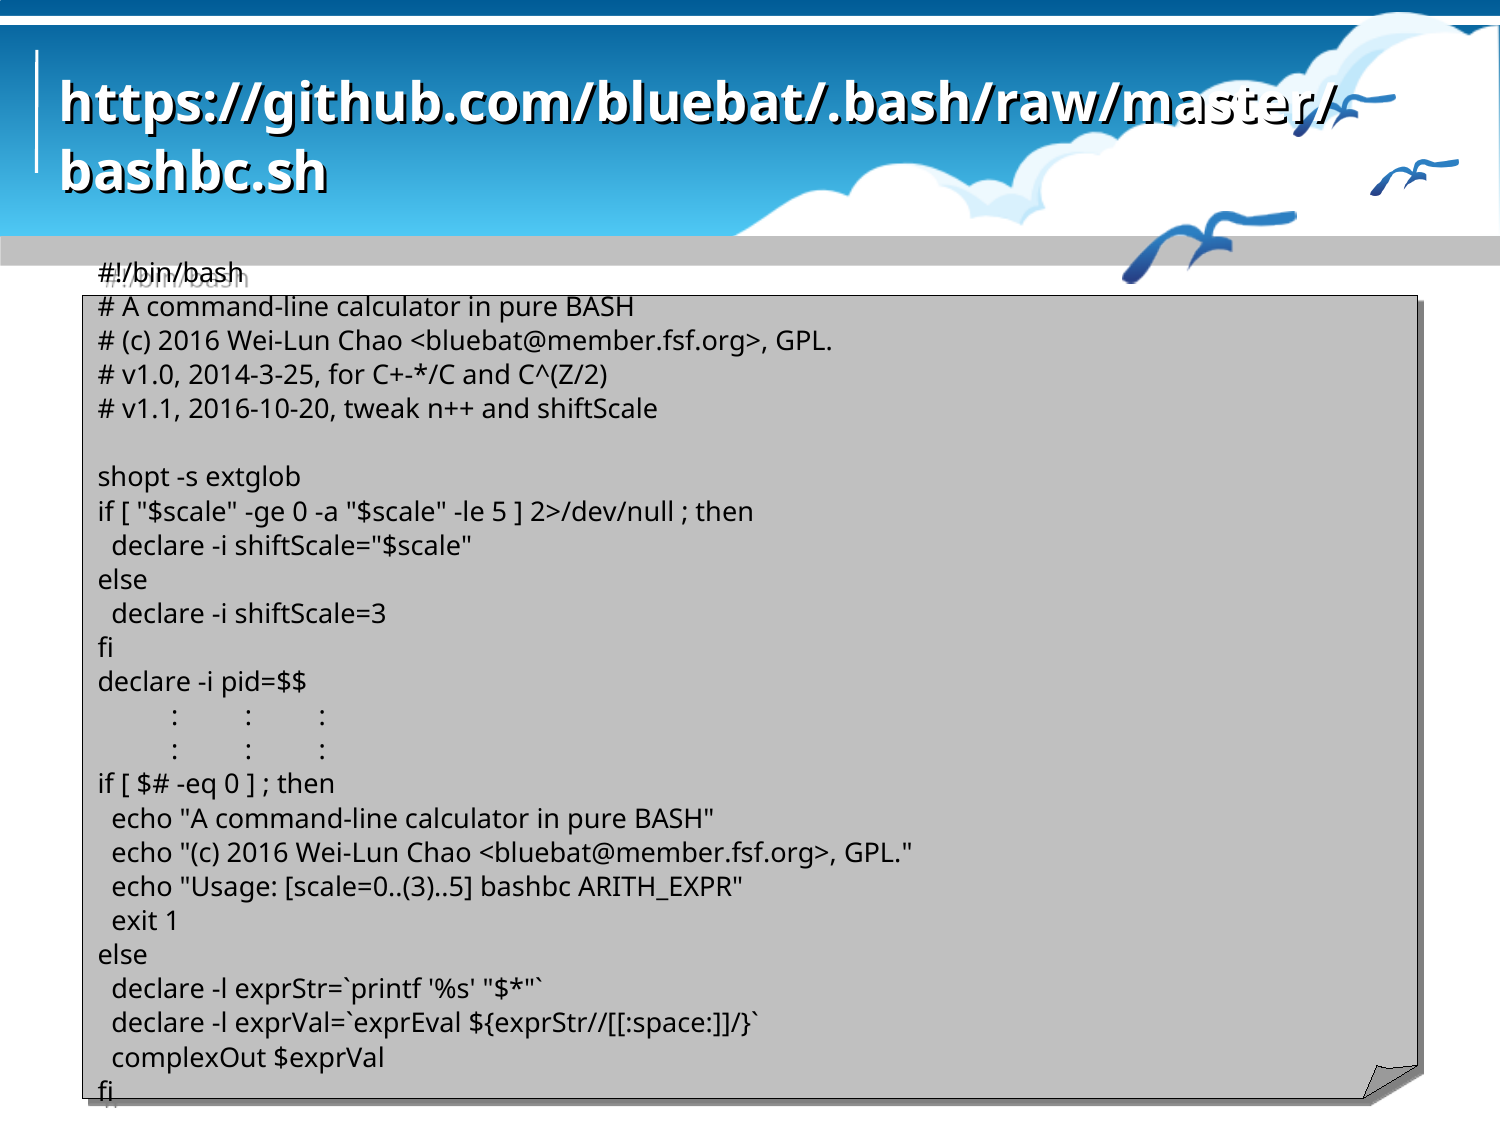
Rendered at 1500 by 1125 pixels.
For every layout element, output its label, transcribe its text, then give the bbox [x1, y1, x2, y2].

title https://github.com/bluebat/.bash/raw/master/bashbc.sh [59, 86, 1465, 186]
text_box #!/bin/bash # A command-line calculator in pure BASH # (c) 2016 Wei-Lun Chao <bluebat@member.fsf.org>, GPL. # v1.0, 2014-3-25, for C+-*/C and C^(Z/2) # v1.1, 2016-10-20, tweak n++ and shiftScale shopt -s extglob if [ "$scale" -ge 0 -a "$scale" -le 5 ] 2>/dev/null ; then declare -i shiftScale="$scale" else declare -i shiftScale=3 fi declare -i pid=$$ : : : : : : if [ $# -eq 0 ] ; then echo "A command-line calculator in pure BASH" echo "(c) 2016 Wei-Lun Chao <bluebat@member.fsf.org>, GPL." echo "Usage: [scale=0..(3)..5] bashbc ARITH_EXPR" exit 1 else declare -l exprStr=`printf '%s' "$*"` declare -l exprVal=`exprEval ${exprStr//[[:space:]]/}` complexOut $exprVal fi [82, 295, 1418, 1099]
picture [730, 12, 1500, 284]
